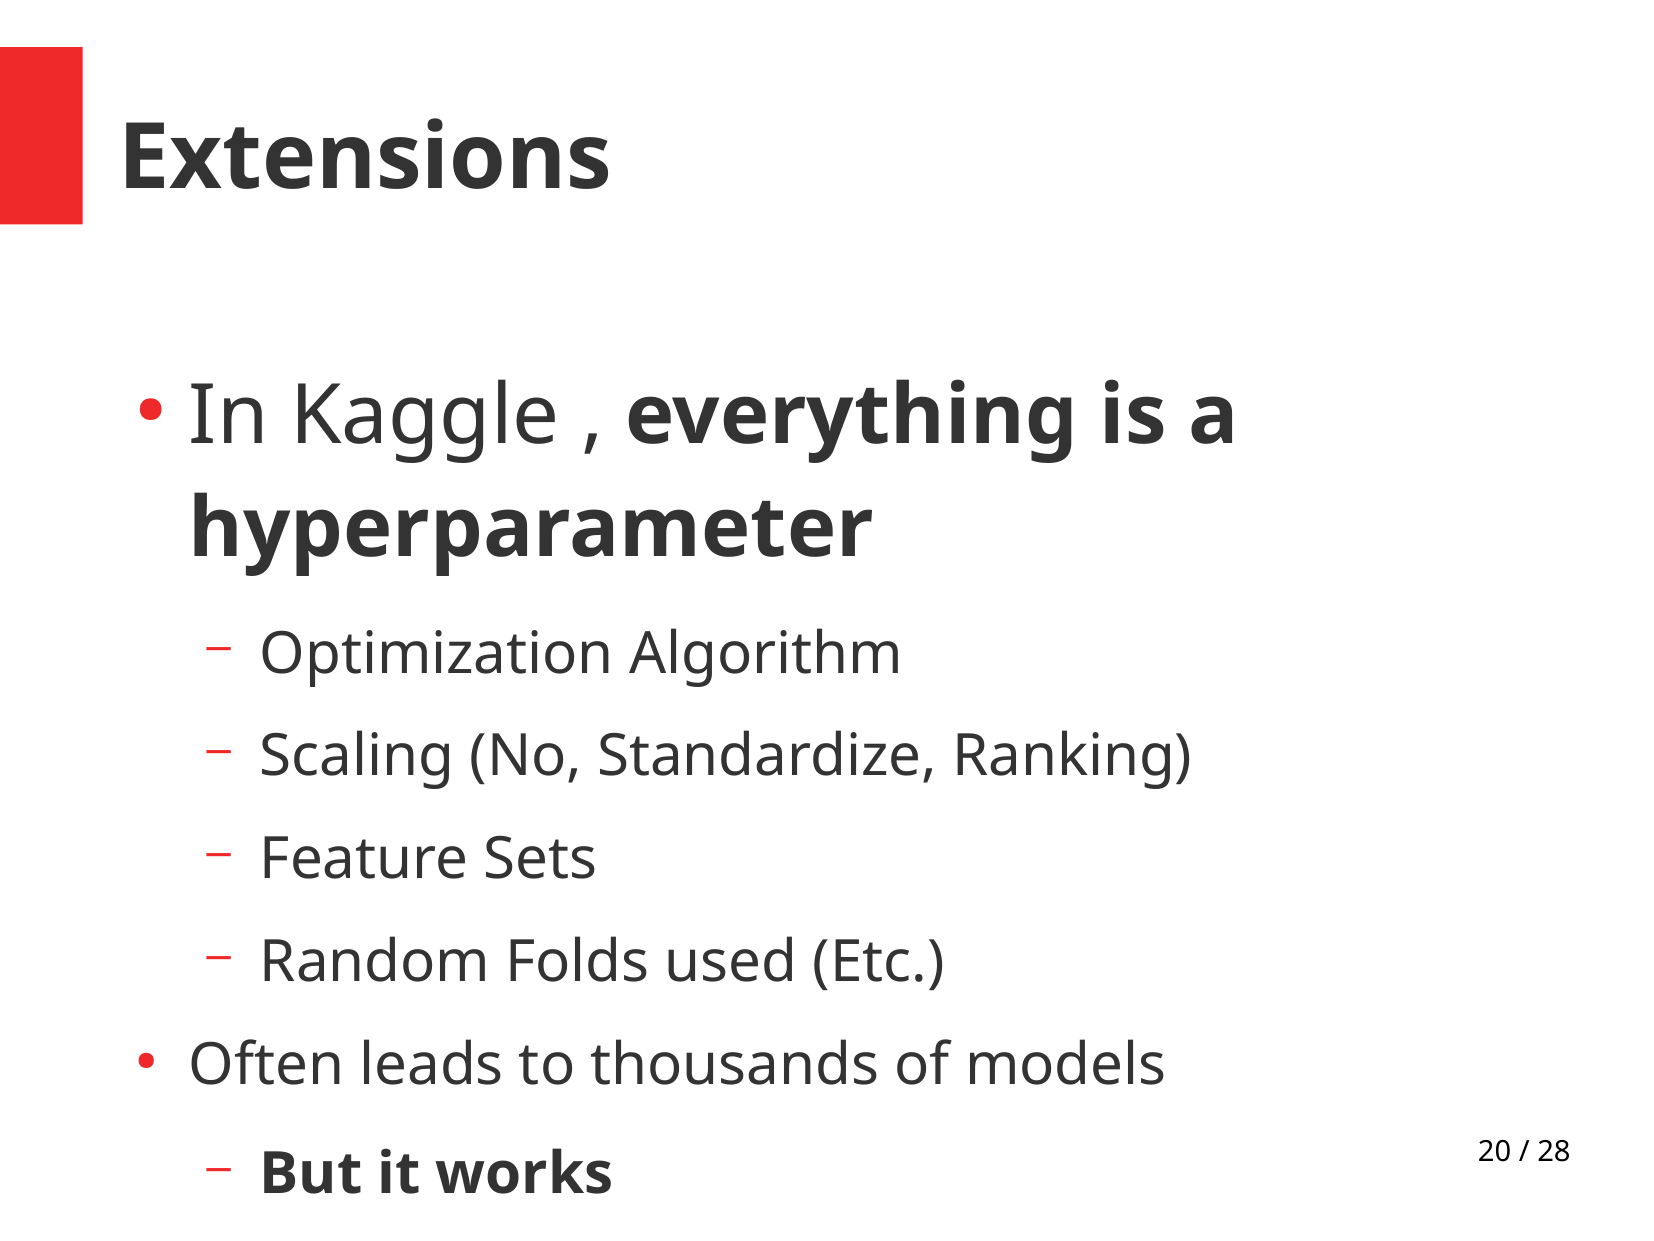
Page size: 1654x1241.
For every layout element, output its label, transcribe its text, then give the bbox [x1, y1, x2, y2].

title Extensions [118, 49, 1571, 257]
list In Kaggle , everything is a hyperparameter Optimization Algorithm Scaling (No, Standardize, Ranking) Feature Sets Random Folds used (Etc.) Often leads to thousands of models But it works [118, 354, 1536, 1074]
